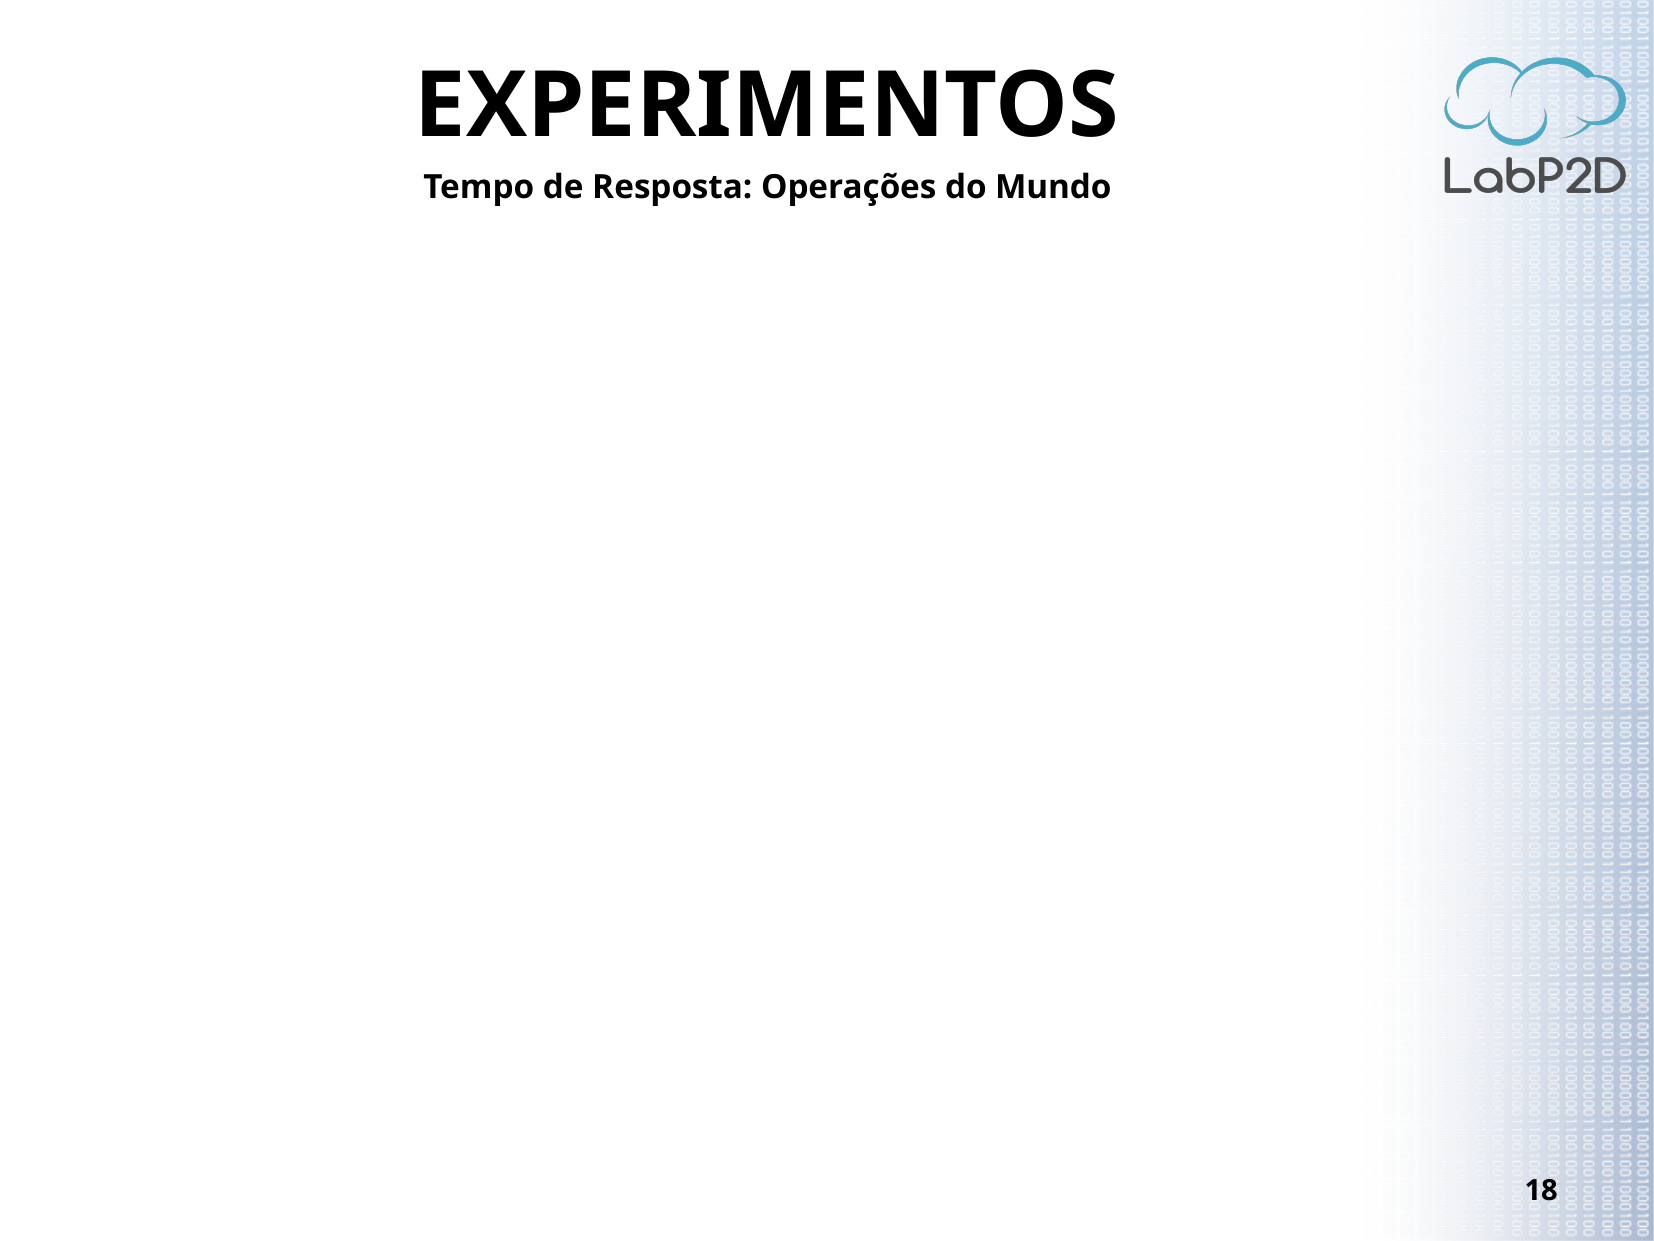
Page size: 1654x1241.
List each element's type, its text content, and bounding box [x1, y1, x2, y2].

picture [1360, 1, 1654, 1240]
title EXPERIMENTOS Tempo de Resposta: Operações do Mundo [82, 19, 1453, 227]
